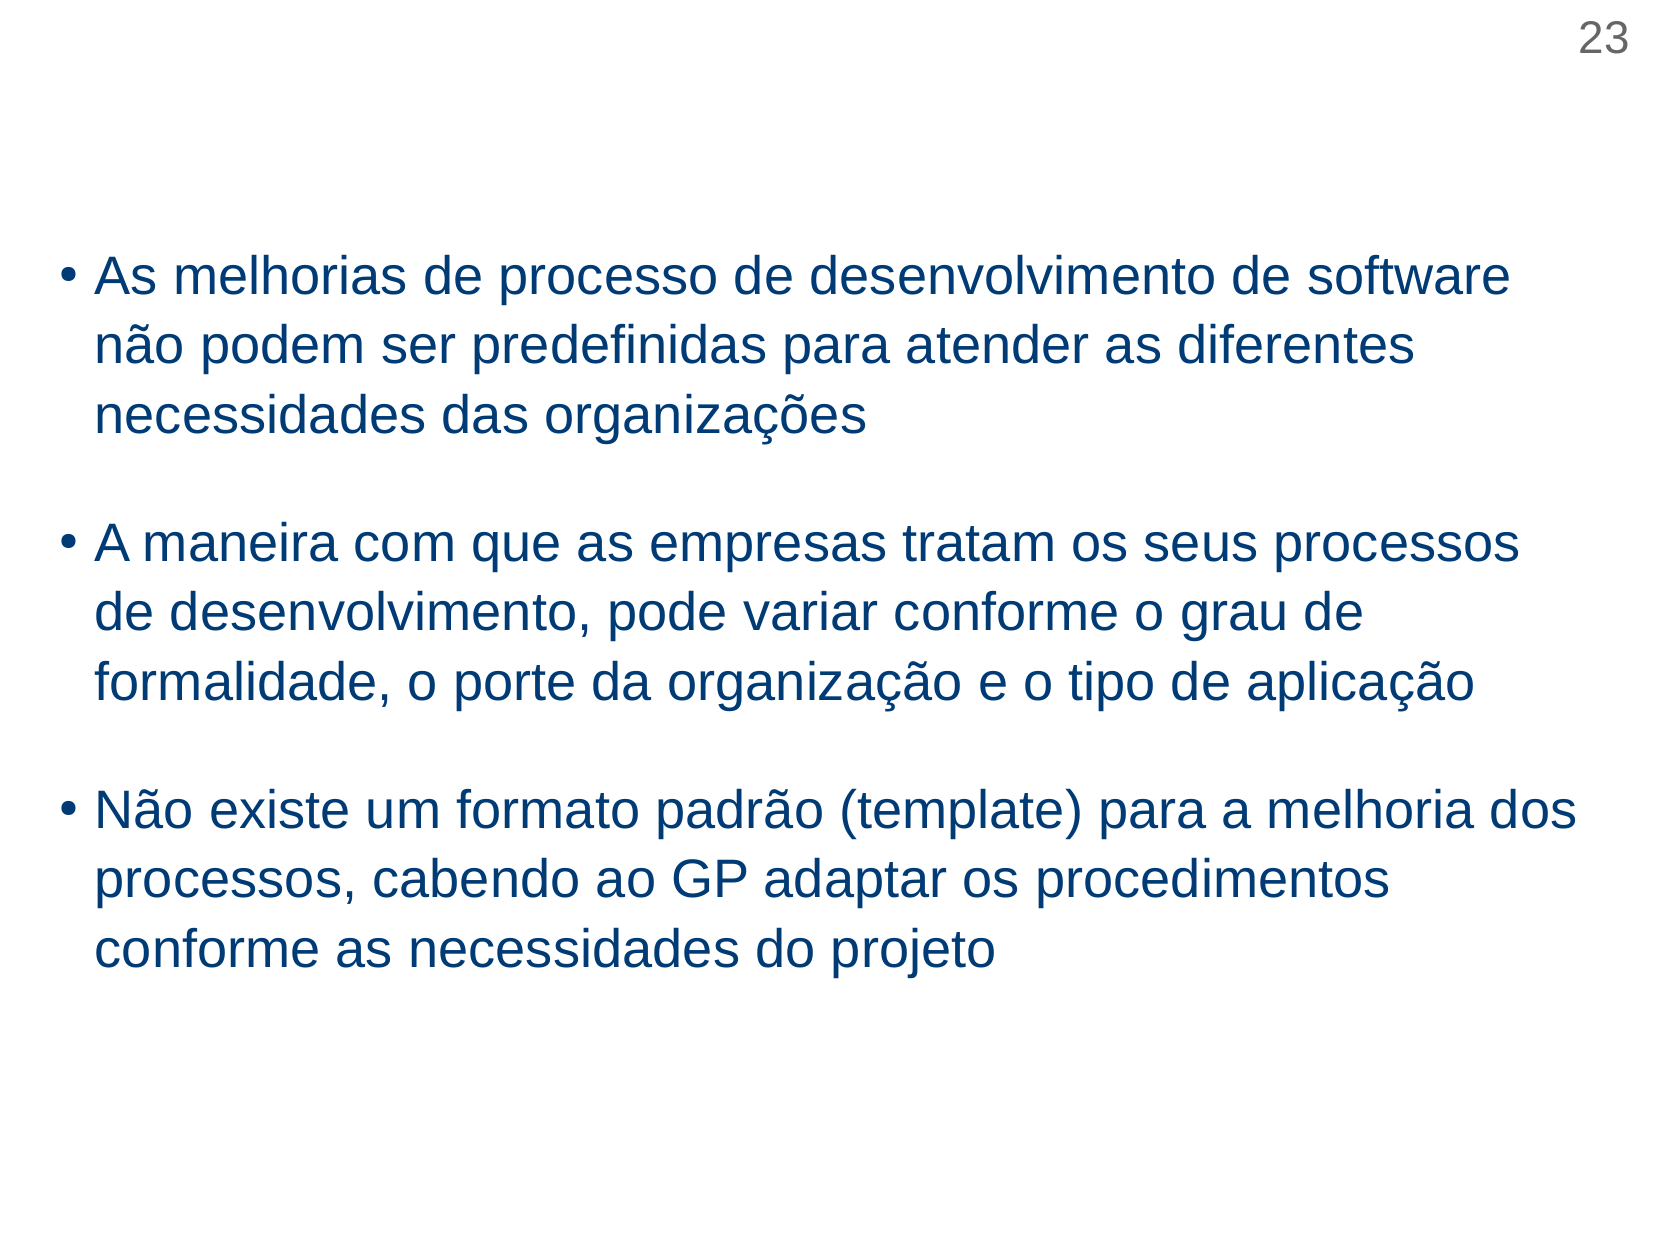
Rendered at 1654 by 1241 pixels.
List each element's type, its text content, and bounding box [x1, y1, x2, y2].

list As melhorias de processo de desenvolvimento de software não podem ser predefinidas para atender as diferentes necessidades das organizações A maneira com que as empresas tratam os seus processos de desenvolvimento, pode variar conforme o grau de formalidade, o porte da organização e o tipo de aplicação Não existe um formato padrão (template) para a melhoria dos processos, cabendo ao GP adaptar os procedimentos conforme as necessidades do projeto [59, 236, 1595, 1211]
